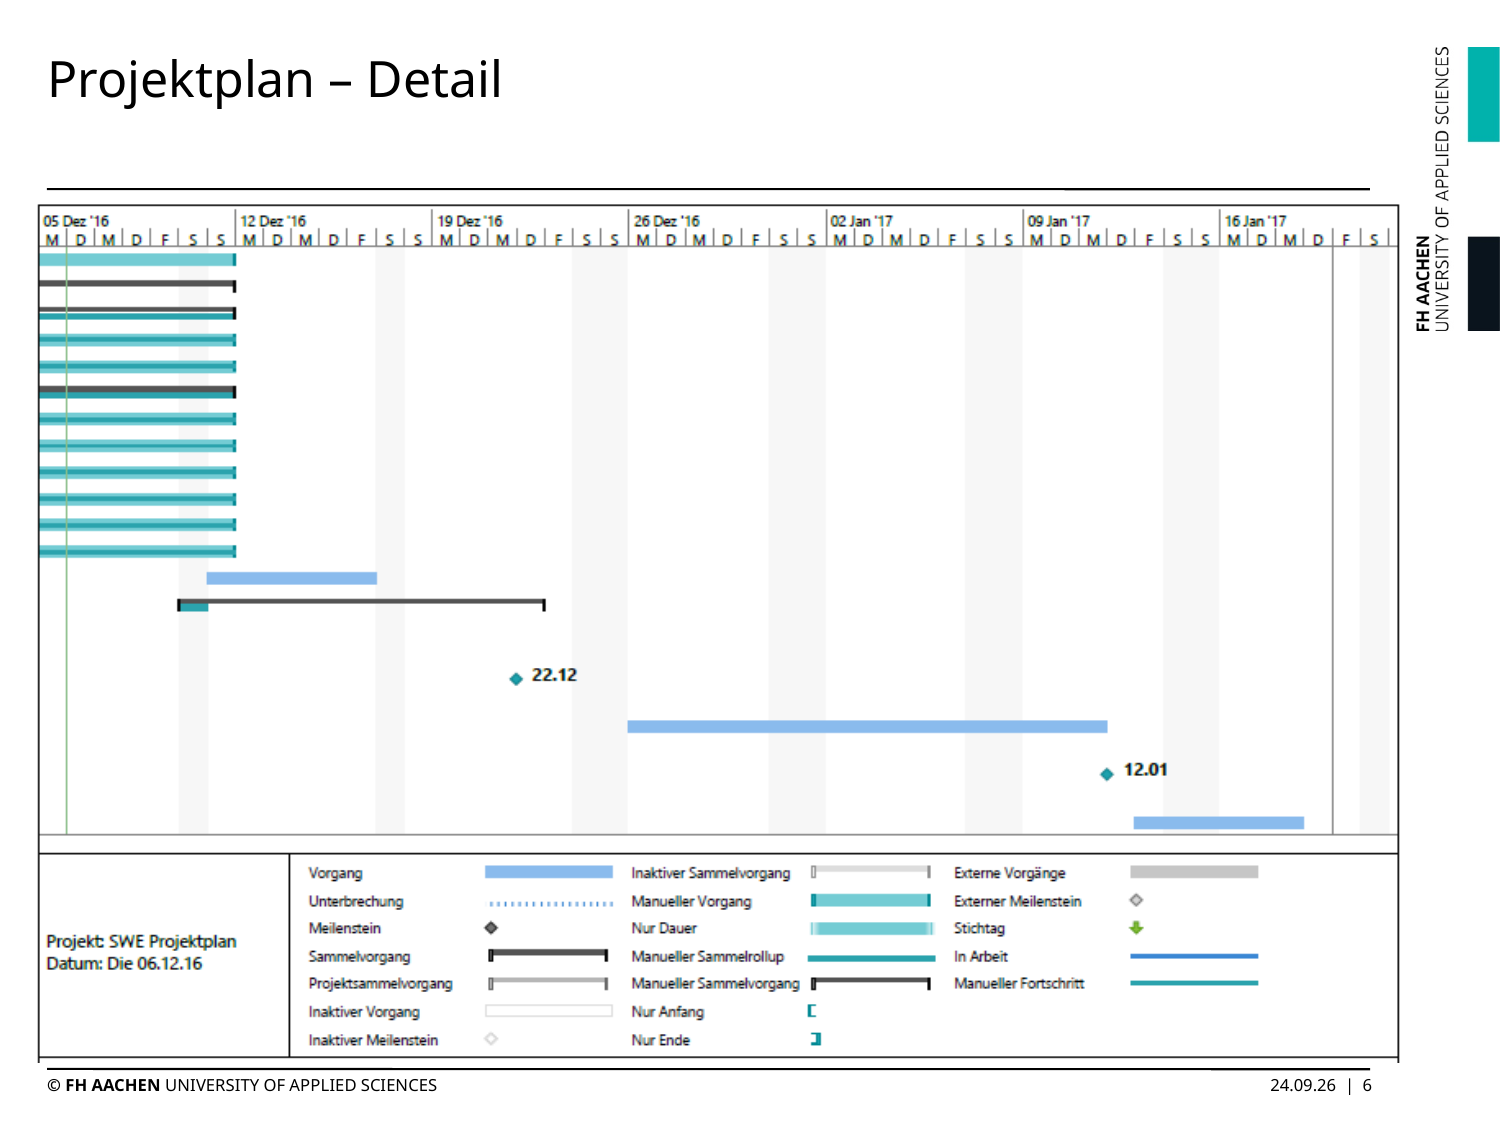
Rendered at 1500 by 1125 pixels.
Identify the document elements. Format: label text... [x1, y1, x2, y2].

title Projektplan – Detail [47, 47, 1370, 130]
picture [35, 47, 1500, 1063]
